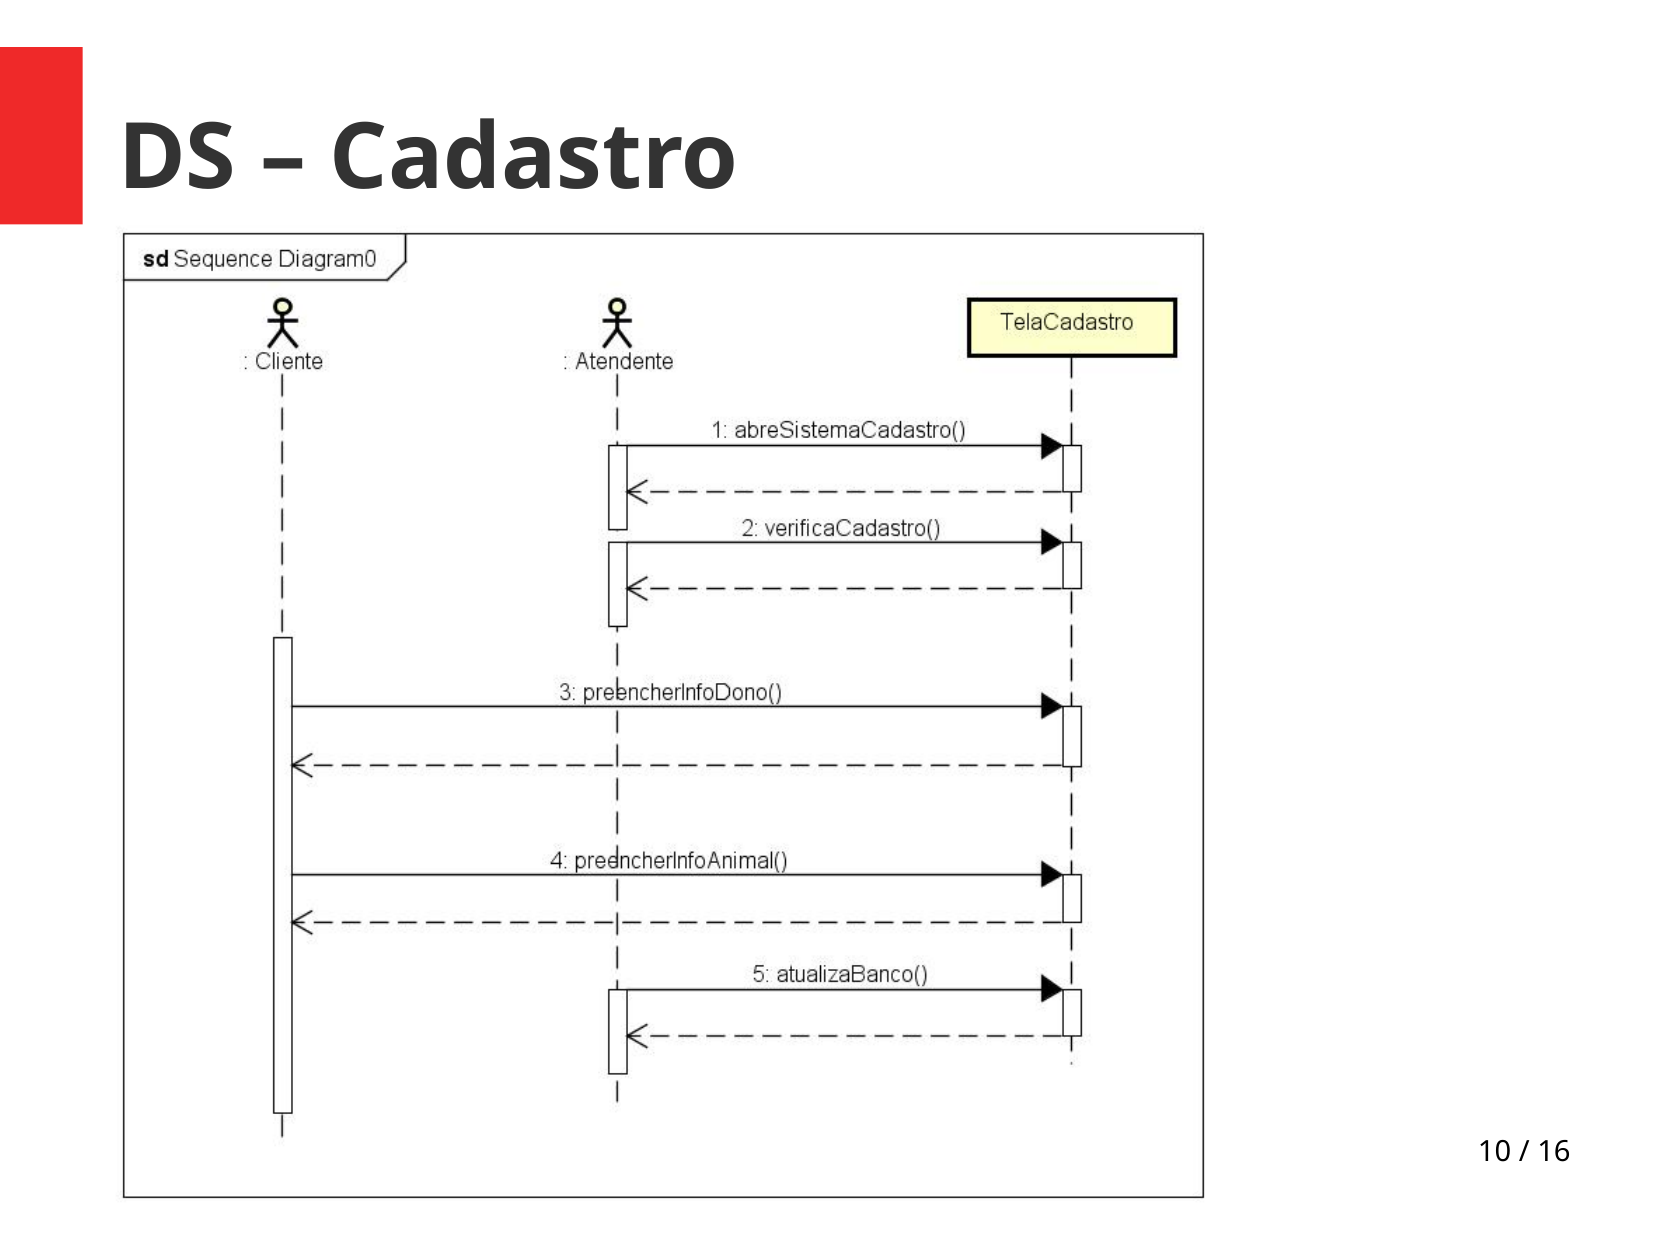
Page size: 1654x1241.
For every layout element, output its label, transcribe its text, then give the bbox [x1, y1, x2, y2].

title DS – Cadastro [118, 49, 1571, 257]
picture [105, 215, 1221, 1216]
